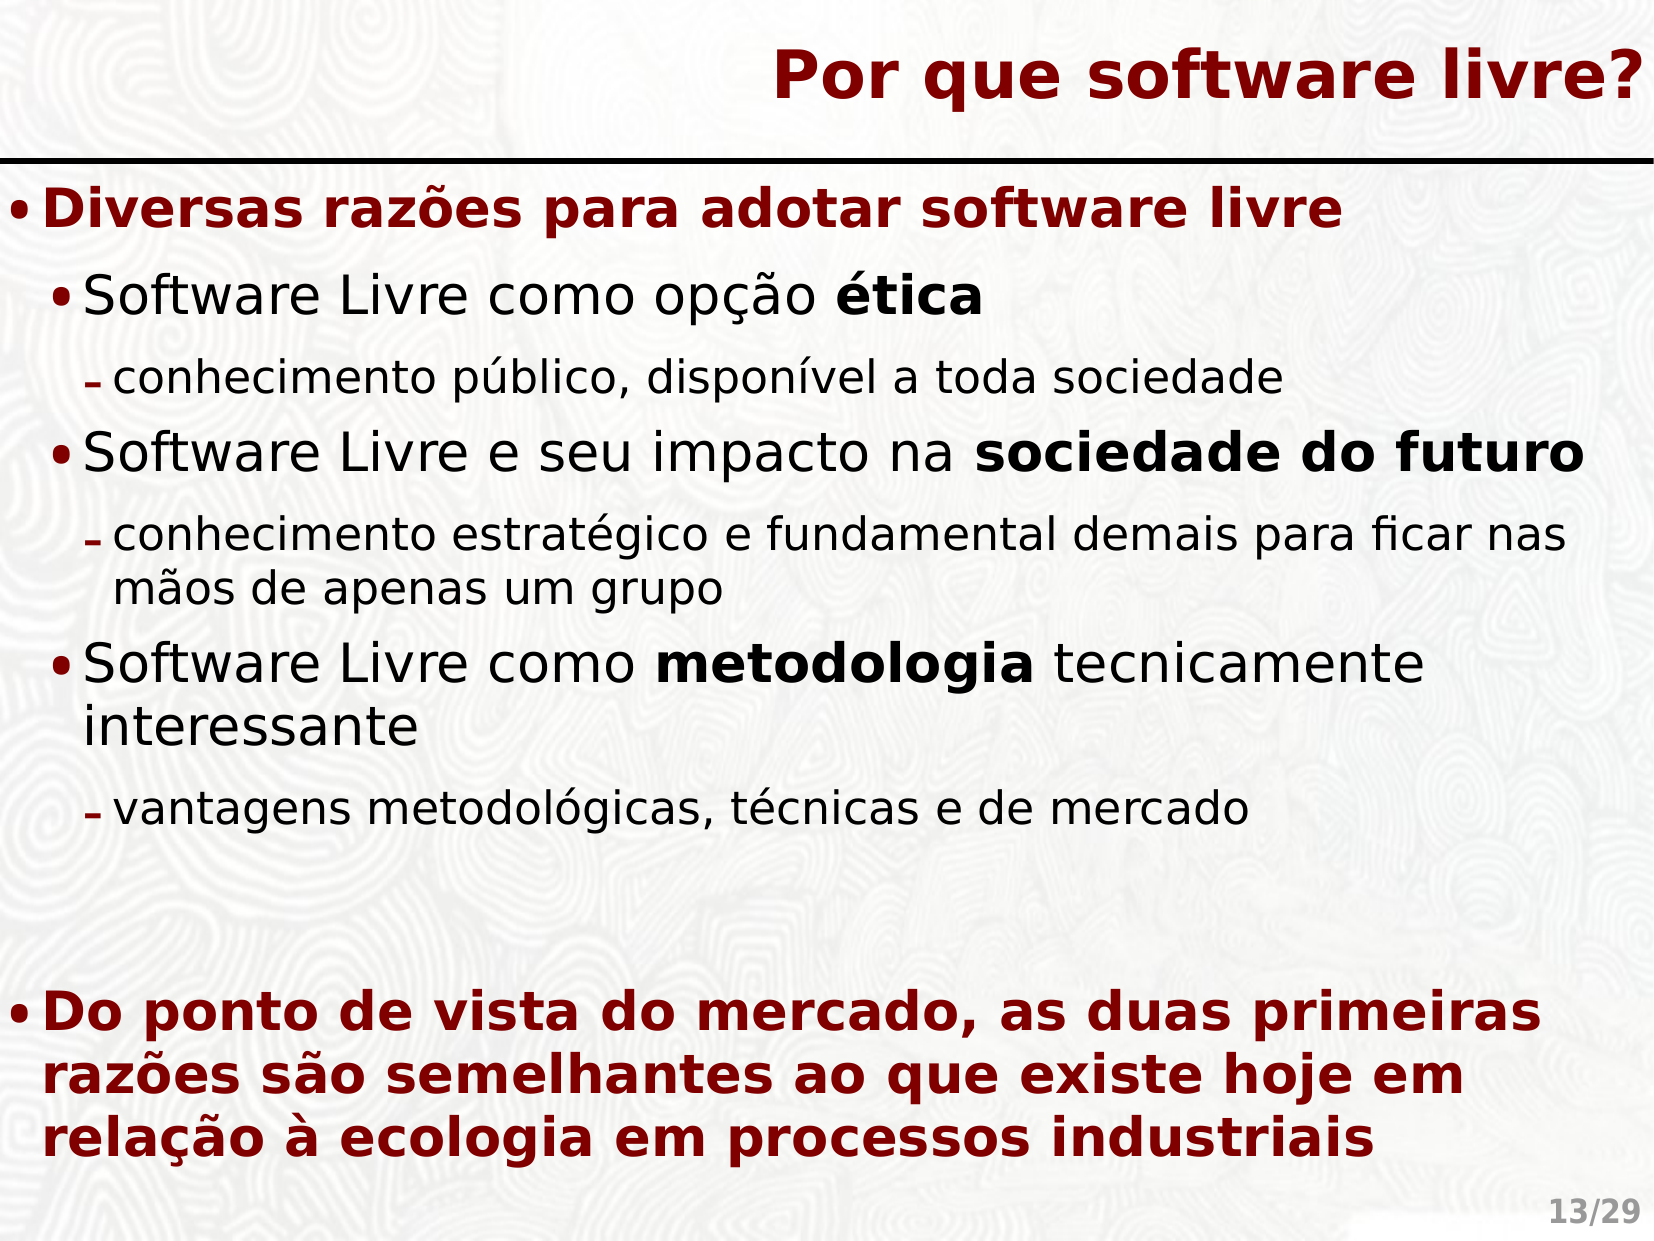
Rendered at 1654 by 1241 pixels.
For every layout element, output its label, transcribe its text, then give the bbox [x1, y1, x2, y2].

list Diversas razões para adotar software livre Software Livre como opção ética conhecimento público, disponível a toda sociedade Software Livre e seu impacto na sociedade do futuro conhecimento estratégico e fundamental demais para ficar nas mãos de apenas um grupo Software Livre como metodologia tecnicamente interessante vantagens metodológicas, técnicas e de mercado Do ponto de vista do mercado, as duas primeiras razões são semelhantes ao que existe hoje em relação à ecologia em processos industriais [5, 177, 1654, 1229]
picture [0, 164, 1654, 1241]
picture [0, 0, 1654, 158]
title Por que software livre? [602, 0, 1648, 153]
